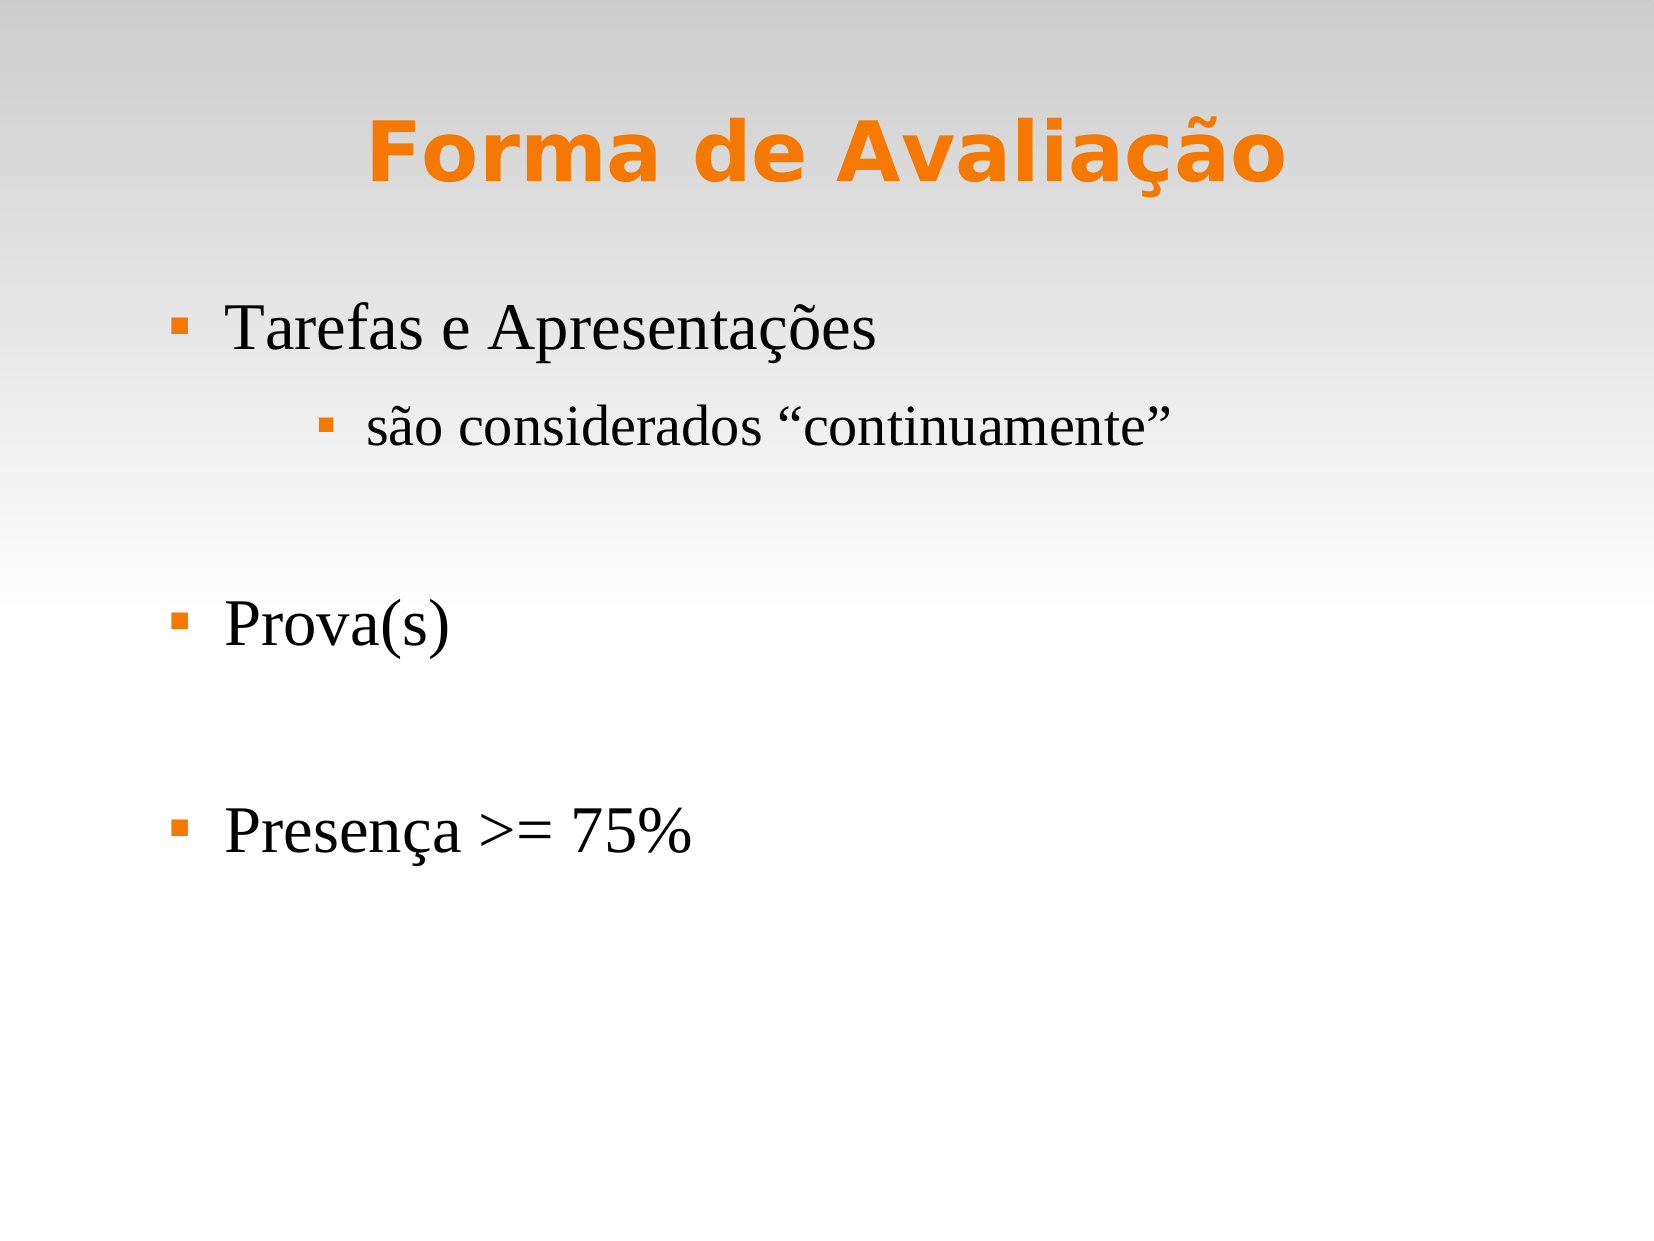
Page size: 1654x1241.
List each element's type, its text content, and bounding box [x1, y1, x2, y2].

title Forma de Avaliação [82, 49, 1571, 257]
list Tarefas e Apresentações são considerados “continuamente” Prova(s) Presença >= 75% [82, 290, 1571, 1109]
